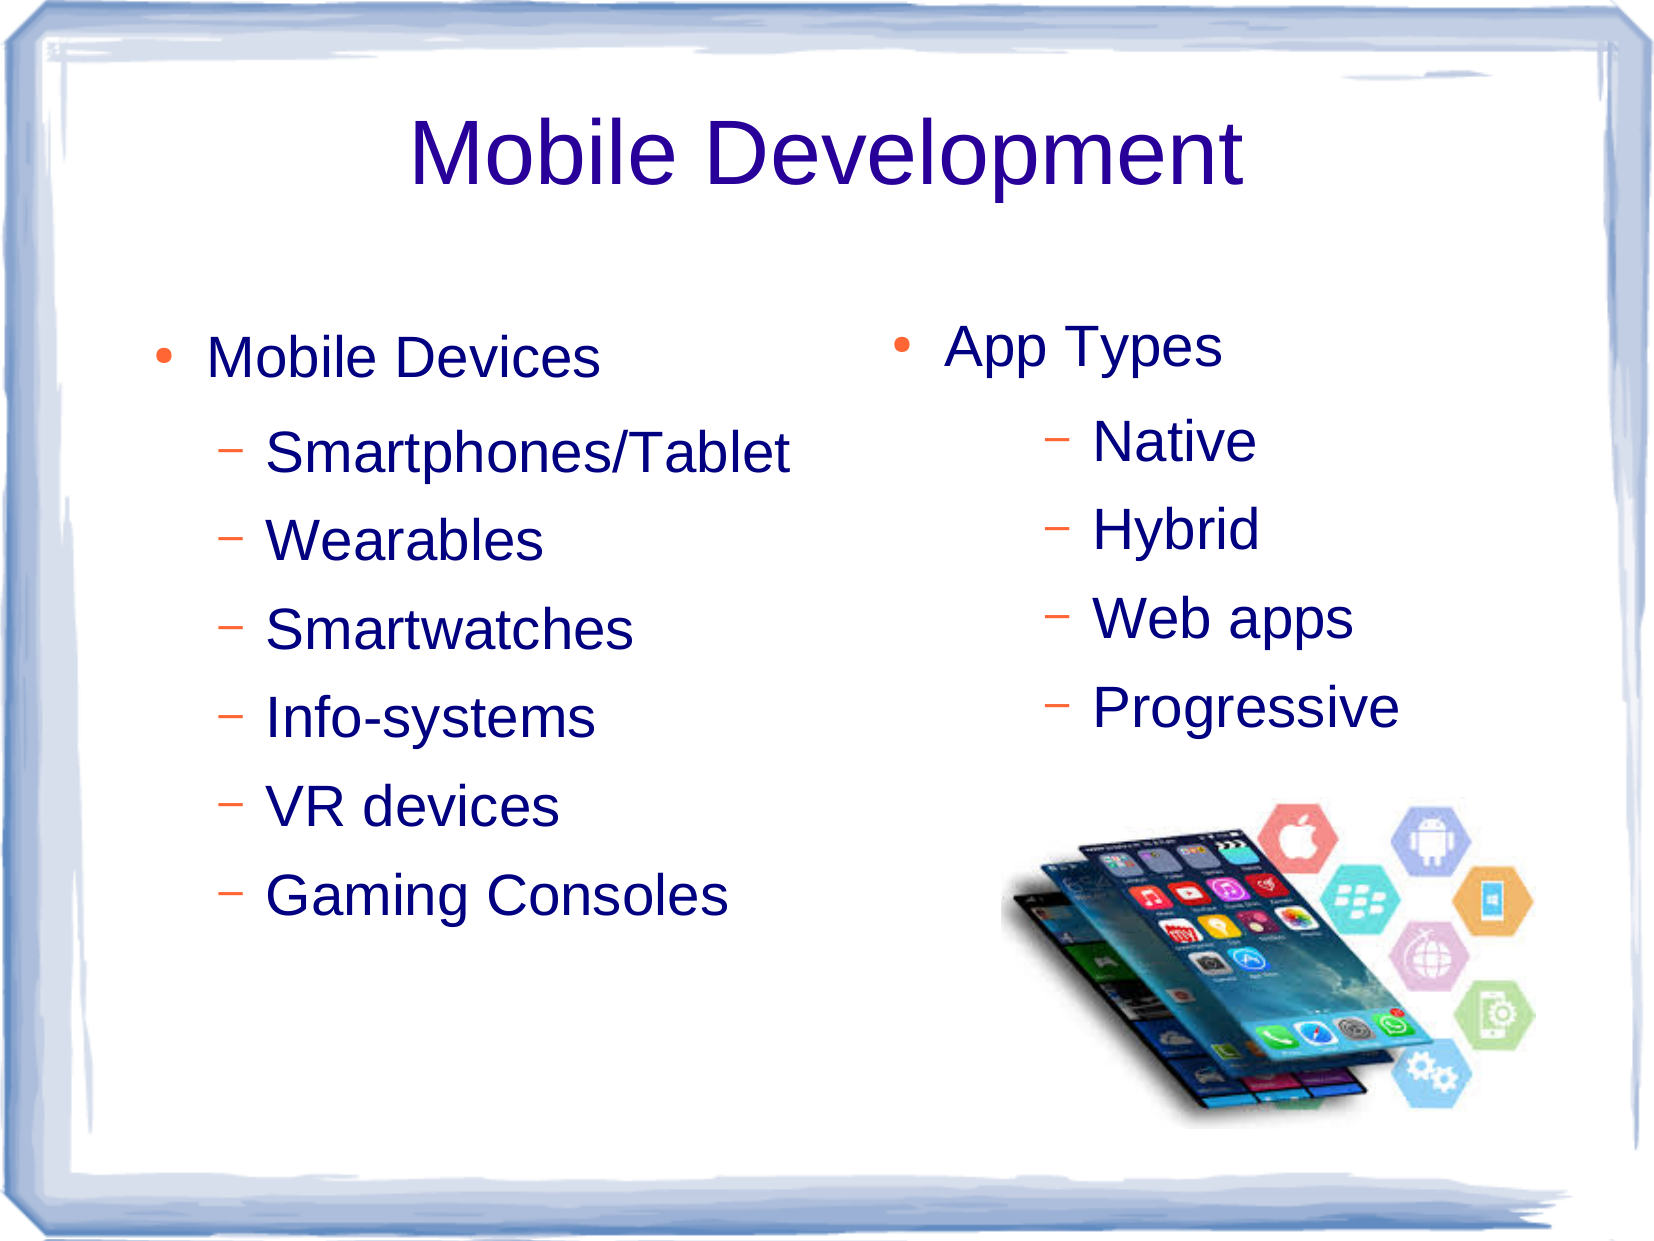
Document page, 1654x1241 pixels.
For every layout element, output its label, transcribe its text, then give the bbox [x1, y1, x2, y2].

list App Types Native Hybrid Web apps Progressive [856, 314, 1566, 1034]
title Mobile Development [82, 49, 1571, 257]
list Mobile Devices Smartphones/Tablet Wearables Smartwatches Info-systems VR devices Gaming Consoles [118, 324, 828, 1045]
picture [0, 0, 1654, 1241]
